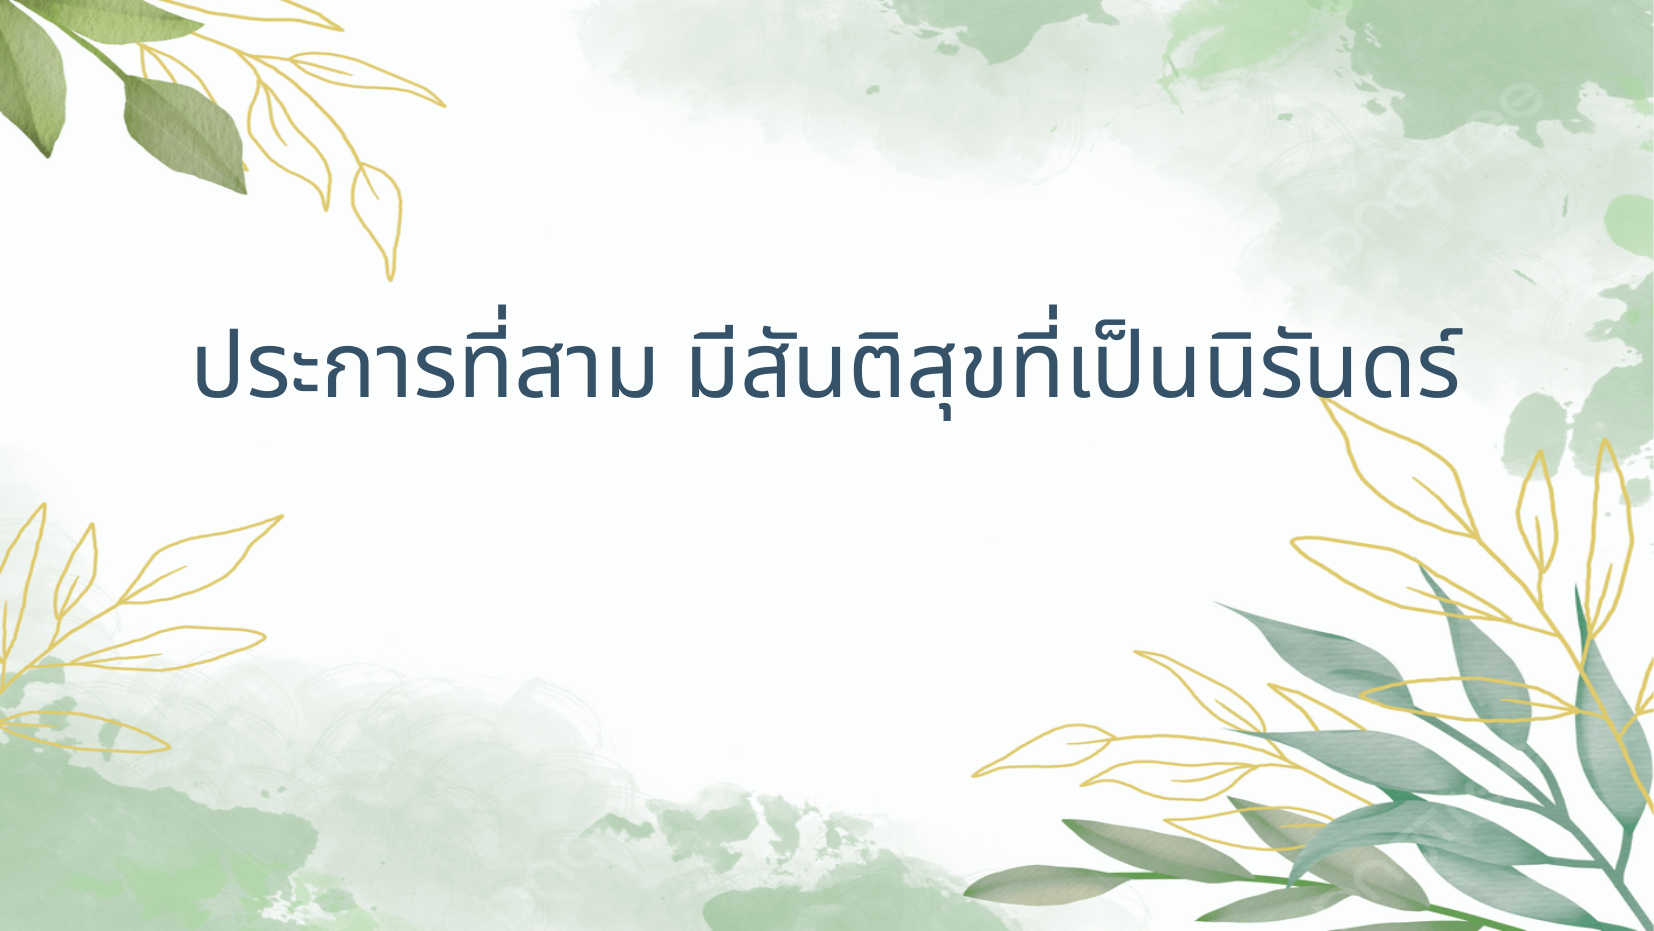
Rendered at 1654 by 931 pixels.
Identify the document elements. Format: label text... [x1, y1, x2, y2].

picture [0, 0, 1654, 931]
title ประการที่สาม มีสันติสุขที่เป็นนิรันดร์ [82, 37, 1571, 713]
